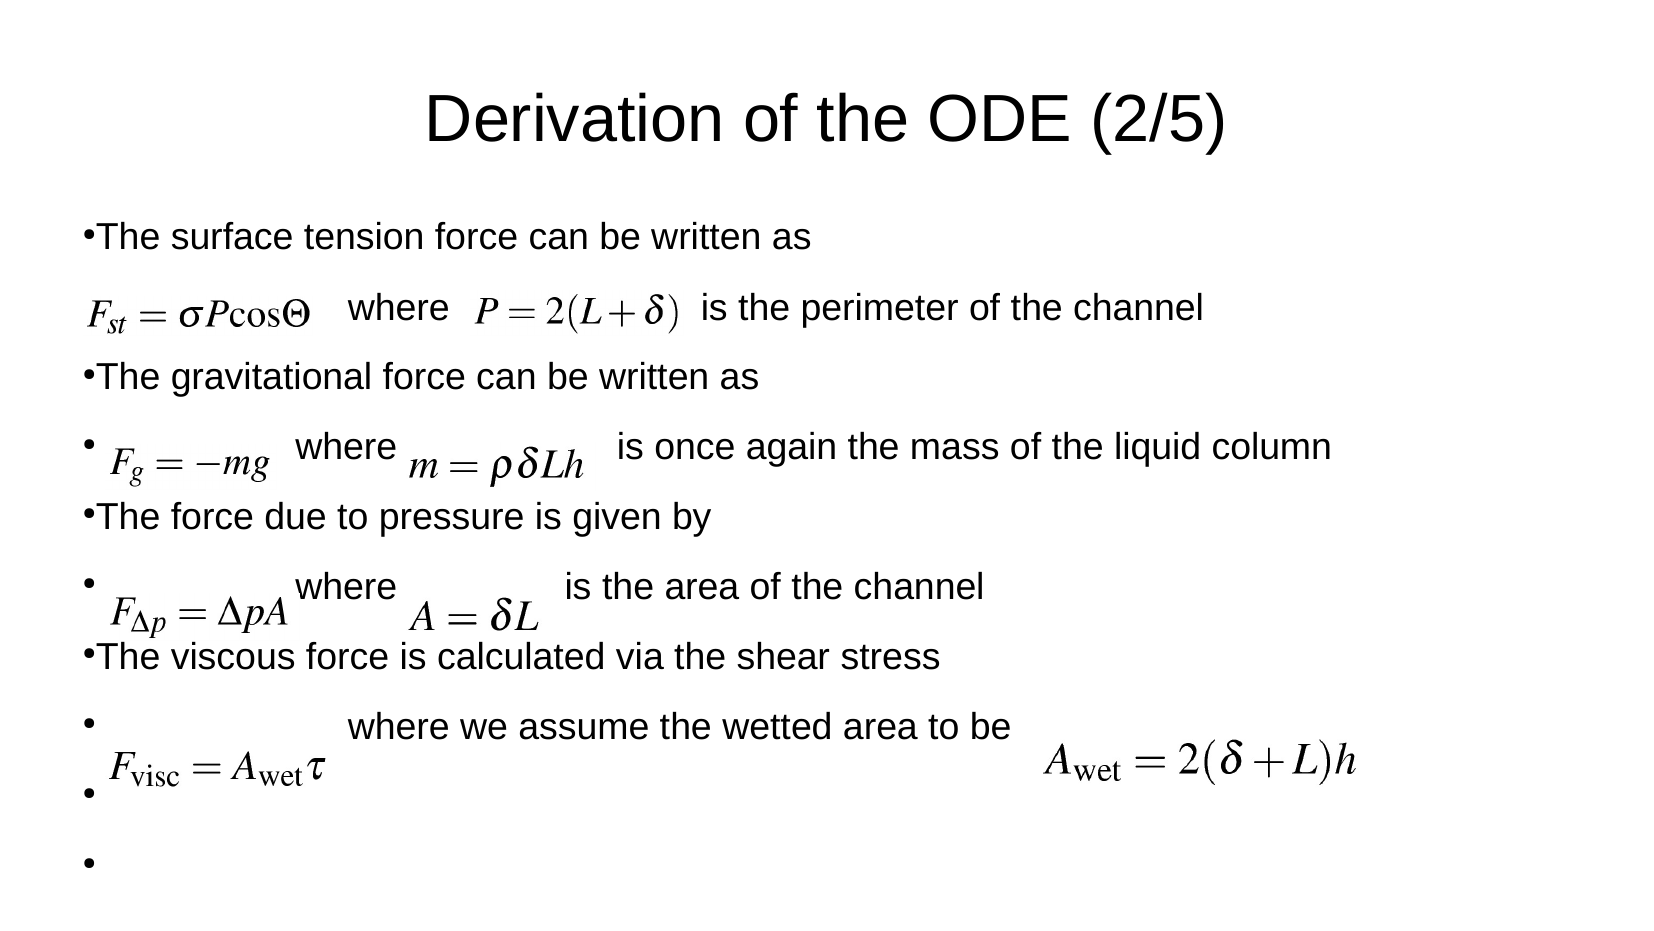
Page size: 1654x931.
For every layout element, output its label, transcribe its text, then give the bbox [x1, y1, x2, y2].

title Derivation of the ODE (2/5) [82, 37, 1571, 193]
picture [1043, 735, 1369, 788]
picture [105, 747, 331, 789]
picture [406, 593, 549, 633]
picture [83, 296, 313, 336]
picture [105, 593, 300, 641]
list The surface tension force can be written as where is the perimeter of the channel The gravitational force can be written as where is once again the mass of the liquid column The force due to pressure is given by where is the area of the channel The viscous force is calculated via the shear stress where we assume the wetted area to be [82, 217, 1571, 758]
picture [470, 290, 684, 336]
picture [105, 444, 277, 490]
picture [406, 442, 596, 491]
